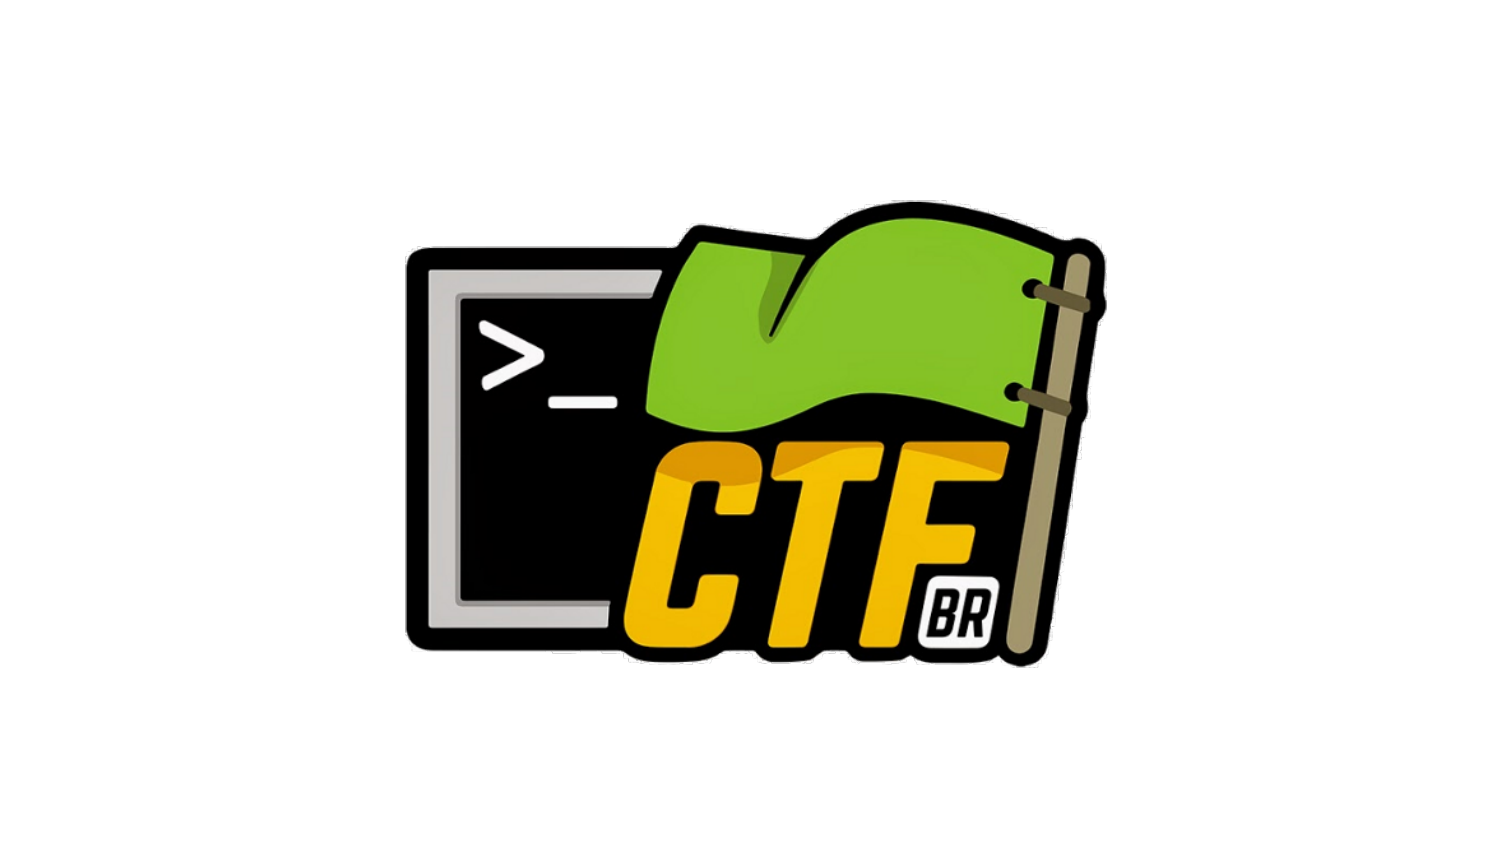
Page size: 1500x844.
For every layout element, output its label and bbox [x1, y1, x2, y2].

picture [342, 128, 1158, 740]
